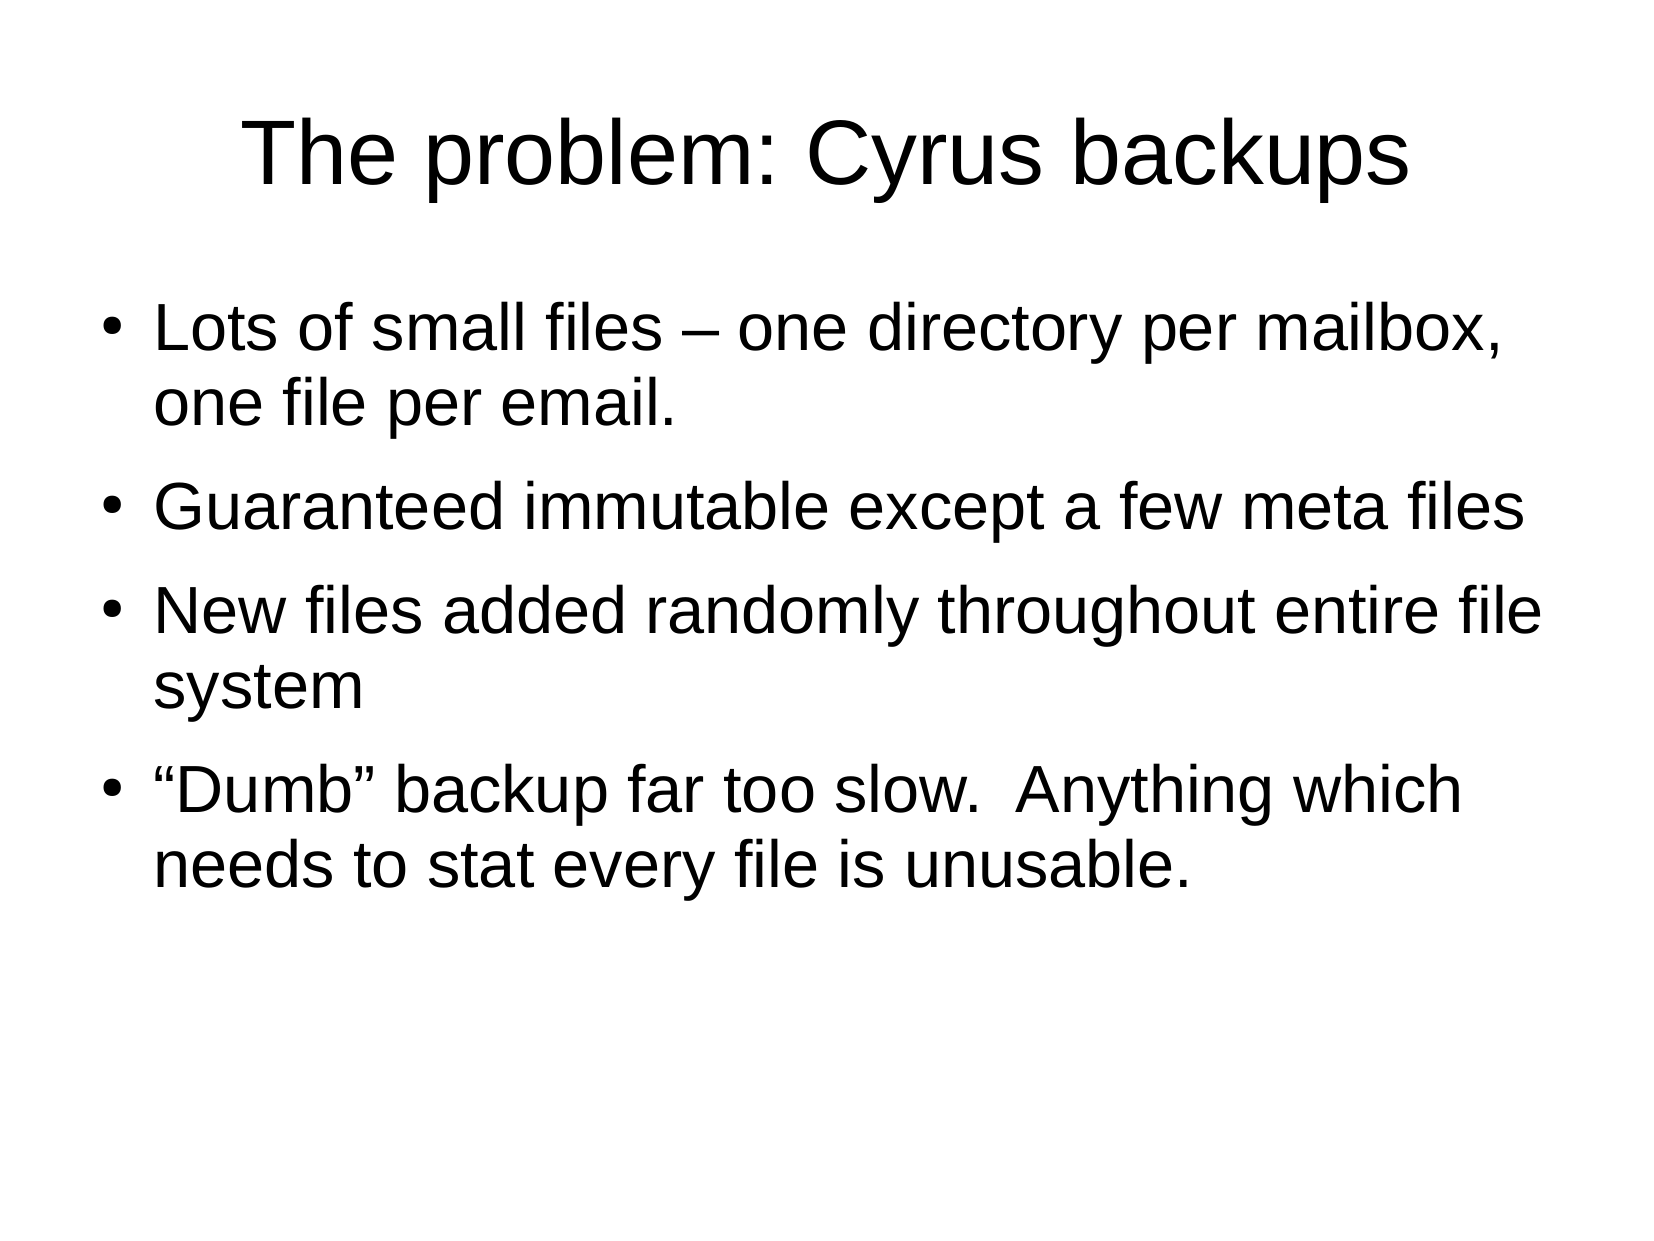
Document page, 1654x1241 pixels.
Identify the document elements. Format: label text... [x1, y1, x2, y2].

title The problem: Cyrus backups [82, 49, 1571, 257]
list Lots of small files – one directory per mailbox, one file per email. Guaranteed immutable except a few meta files New files added randomly throughout entire file system “Dumb” backup far too slow. Anything which needs to stat every file is unusable. [82, 290, 1571, 1109]
